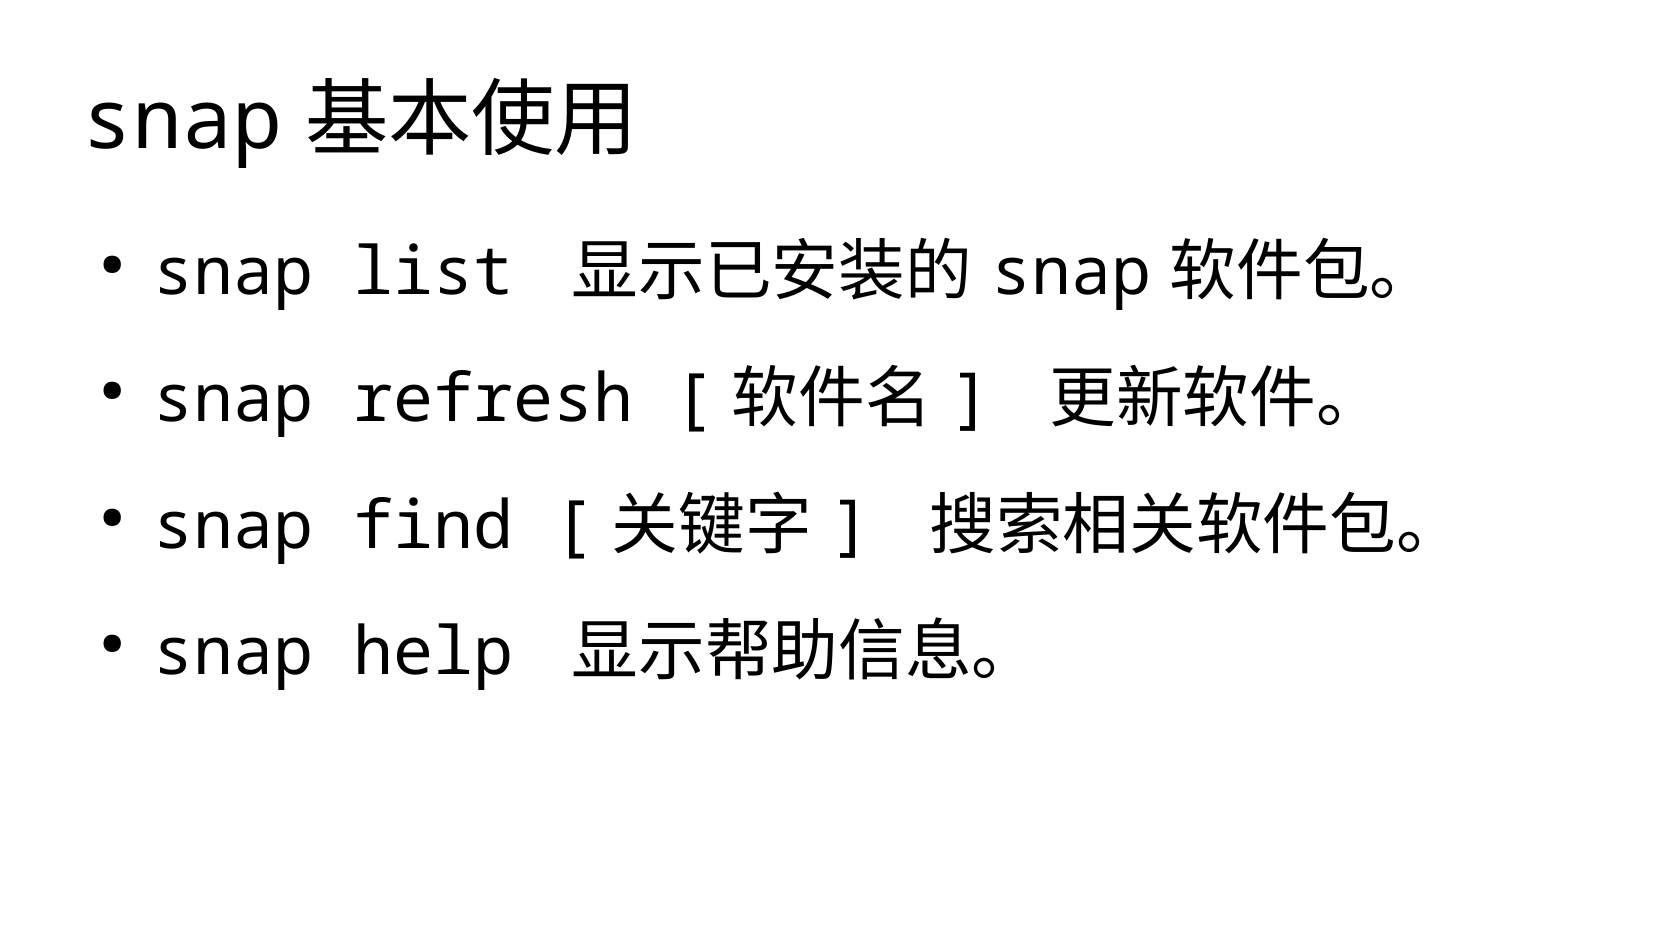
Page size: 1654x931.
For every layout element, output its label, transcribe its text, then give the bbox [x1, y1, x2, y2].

title snap基本使用 [82, 37, 1571, 189]
list snap list 显示已安装的snap软件包。 snap refresh [软件名] 更新软件。 snap find [关键字] 搜索相关软件包。 snap help 显示帮助信息。 [82, 217, 1571, 804]
